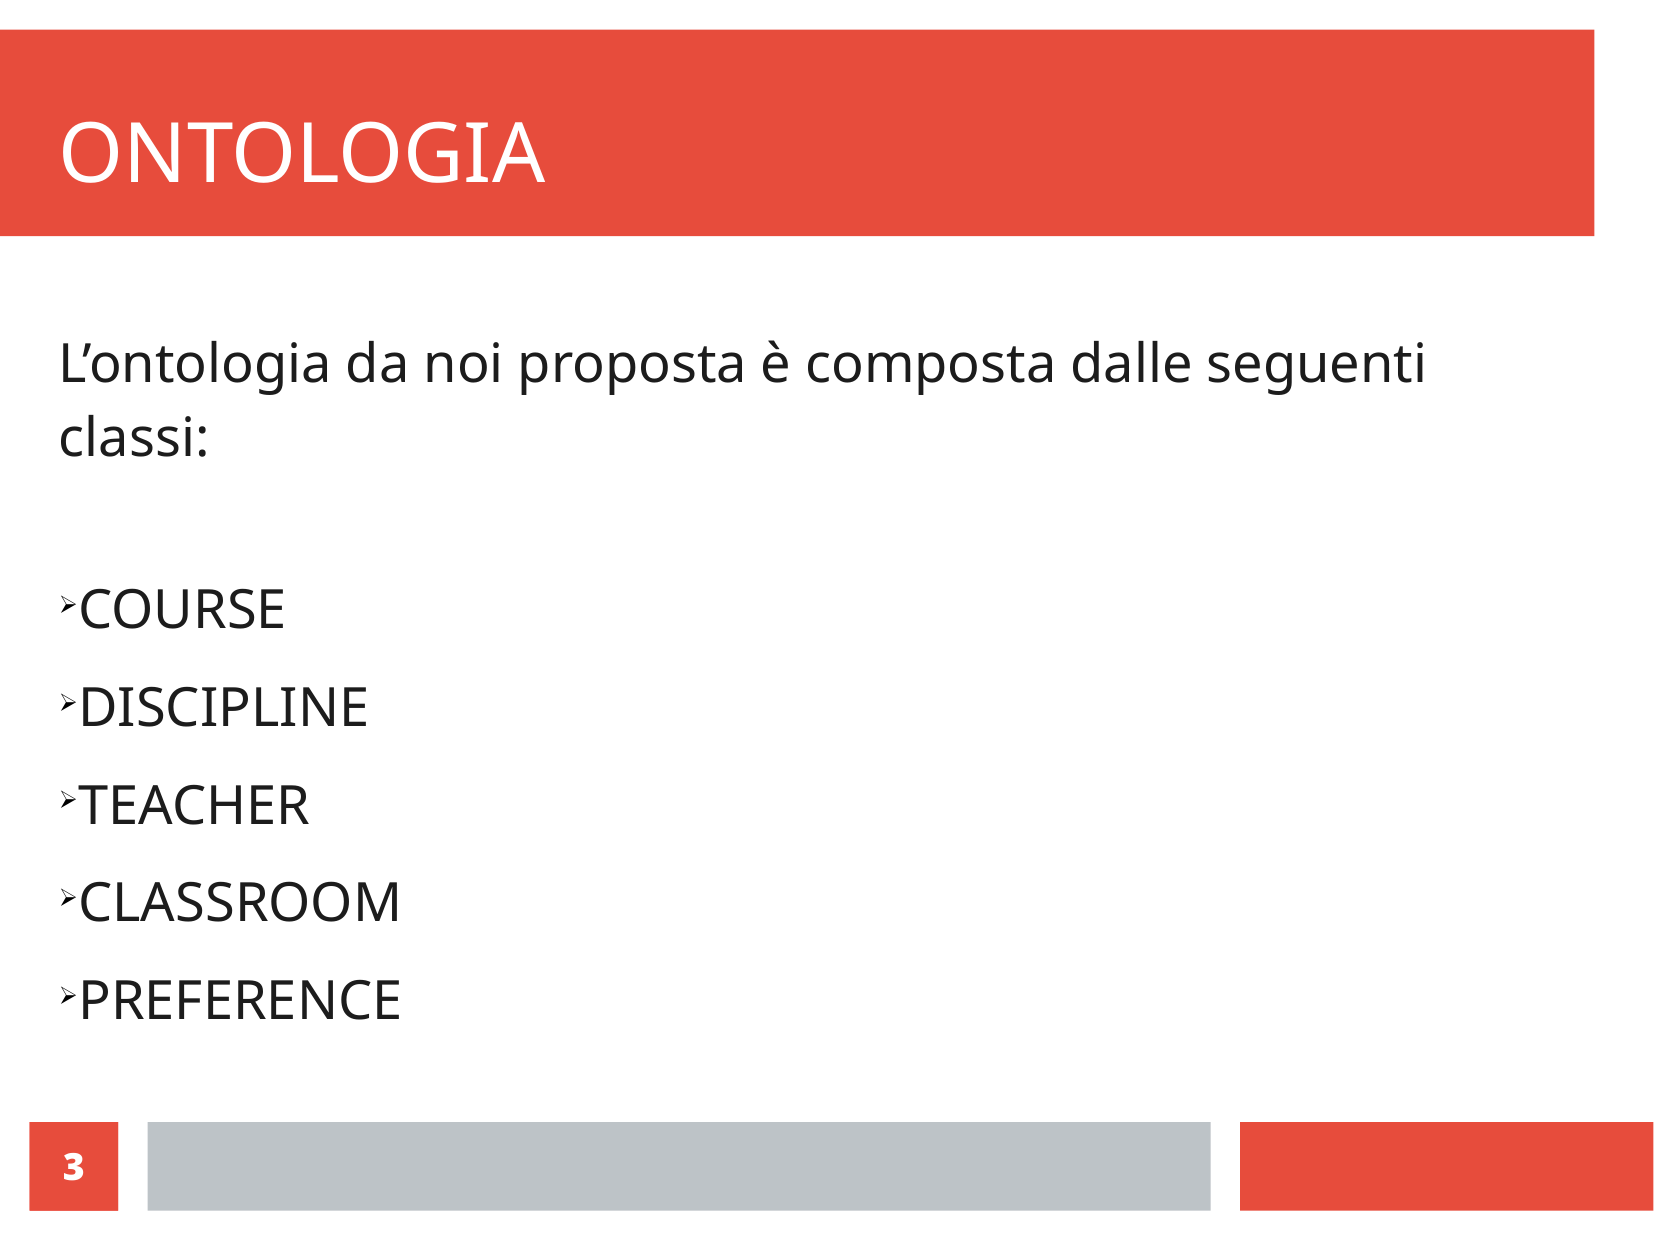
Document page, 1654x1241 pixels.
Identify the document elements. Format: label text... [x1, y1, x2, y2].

list L’ontologia da noi proposta è composta dalle seguenti classi: COURSE DISCIPLINE TEACHER CLASSROOM PREFERENCE [59, 324, 1565, 1093]
title ONTOLOGIA [59, 59, 1595, 207]
